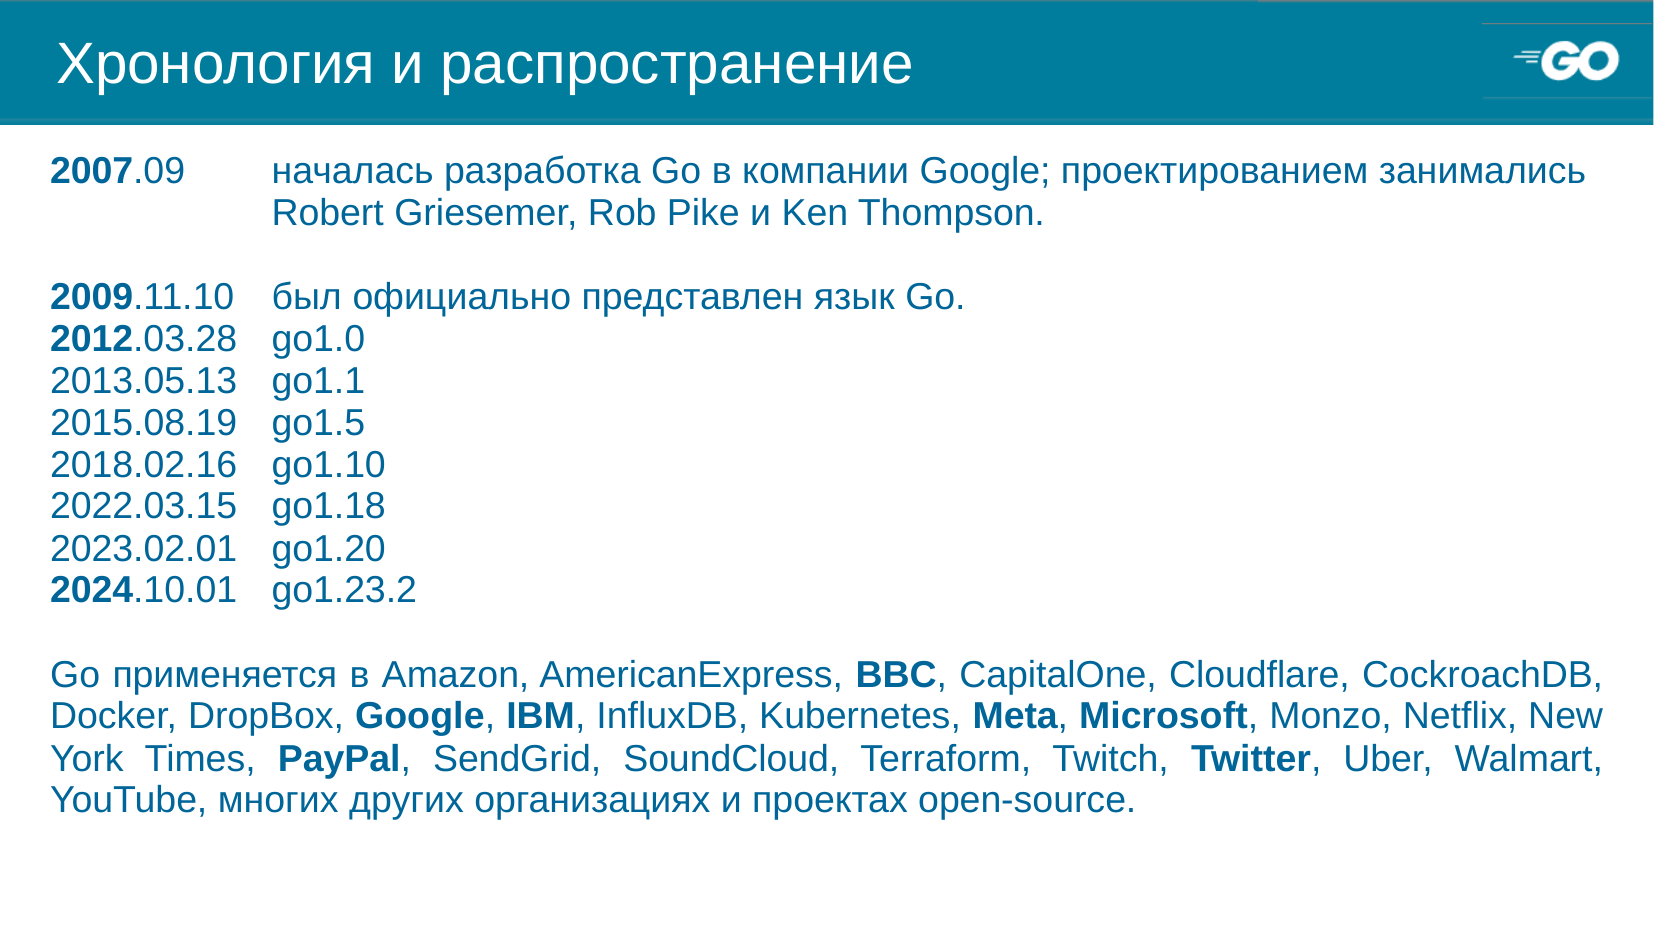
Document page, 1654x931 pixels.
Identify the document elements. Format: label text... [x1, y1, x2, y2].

picture [1542, 41, 1619, 81]
text_box Хронология и распространение [41, 23, 1495, 104]
text_box 2007.09 началась разработка Go в компании Google; проектированием занимались Robert Griesemer, Rob Pike и Ken Thompson. 2009.11.10 был официально представлен язык Go. 2012.03.28 go1.0 2013.05.13 go1.1 2015.08.19 go1.5 2018.02.16 go1.10 2022.03.15 go1.18 2023.02.01 go1.20 2024.10.01 go1.23.2 Go применяется в Amazon, AmericanExpress, BBC, CapitalOne, Cloudflare, CockroachDB, Docker, DropBox, Google, IBM, InfluxDB, Kubernetes, Meta, Microsoft, Monzo, Netflix, New York Times, PayPal, SendGrid, SoundCloud, Terraform, Twitch, Twitter, Uber, Walmart, YouTube, многих других организациях и проектах open-source. [35, 141, 1619, 898]
